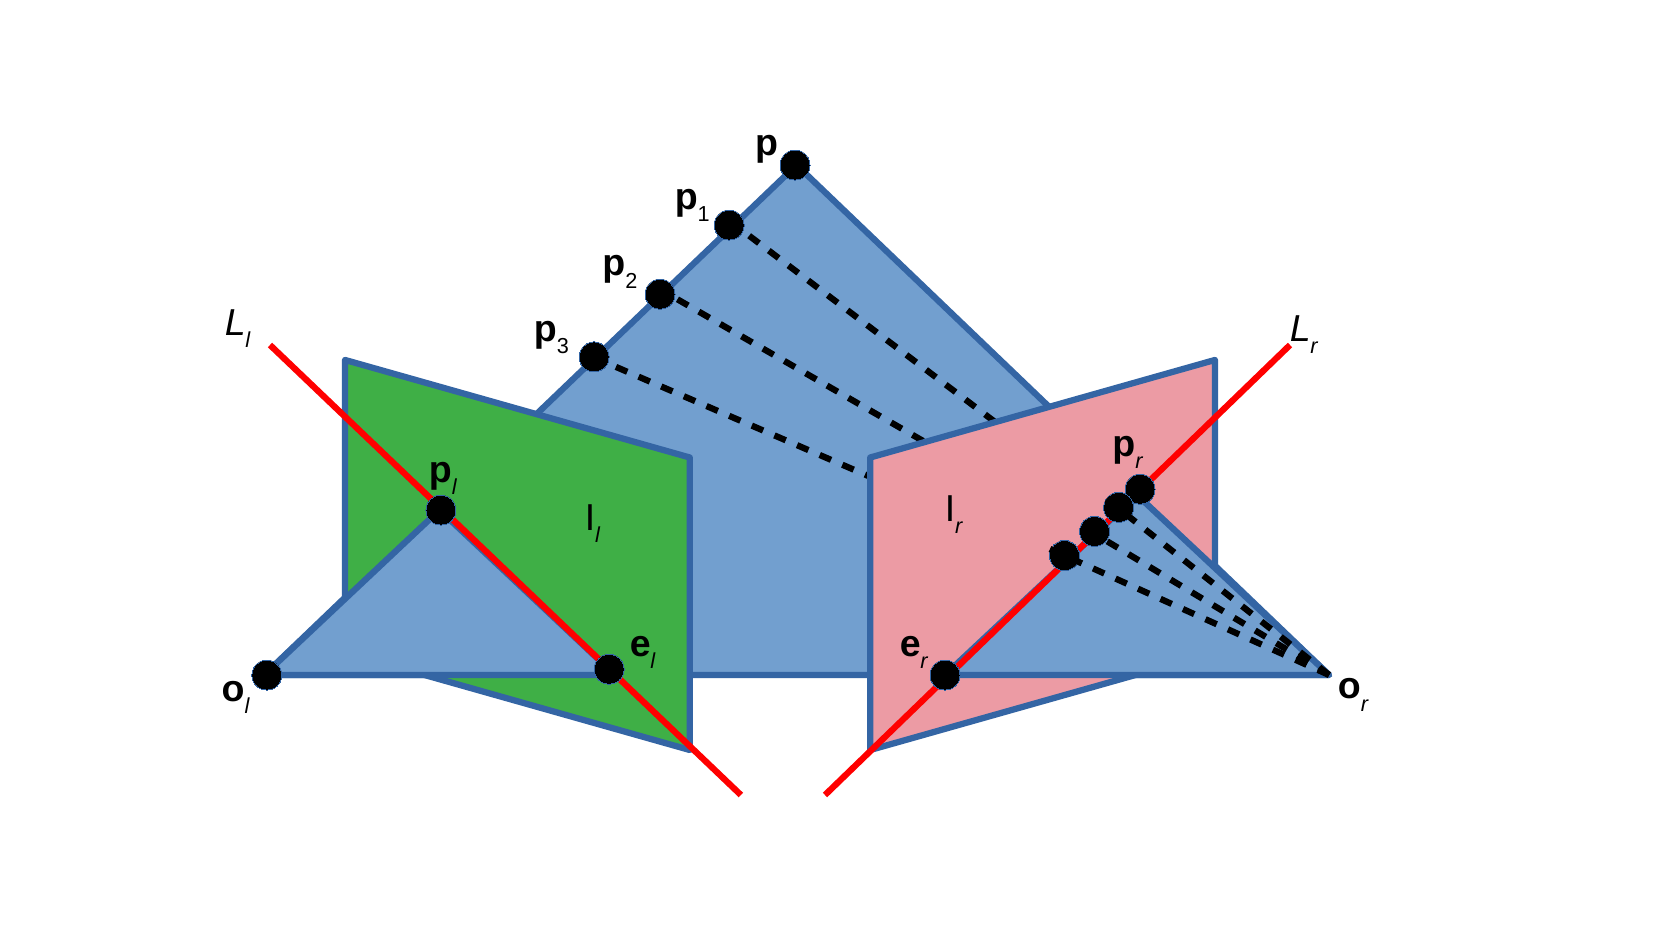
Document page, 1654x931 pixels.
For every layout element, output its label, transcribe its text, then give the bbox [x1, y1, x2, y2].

text_box pl [414, 440, 490, 507]
text_box p2 [587, 234, 663, 301]
text_box Lr [1275, 300, 1351, 366]
text_box Ll [210, 294, 286, 361]
text_box Ir [930, 480, 1006, 546]
text_box or [1323, 657, 1399, 724]
text_box [251, 150, 1321, 750]
text_box Il [570, 489, 646, 556]
text_box p3 [519, 300, 595, 366]
text_box el [615, 615, 691, 681]
text_box p1 [660, 167, 736, 234]
text_box er [885, 615, 961, 681]
text_box [628, 681, 690, 741]
text_box ol [206, 660, 282, 726]
text_box pr [1097, 414, 1173, 481]
text_box p [740, 114, 801, 171]
